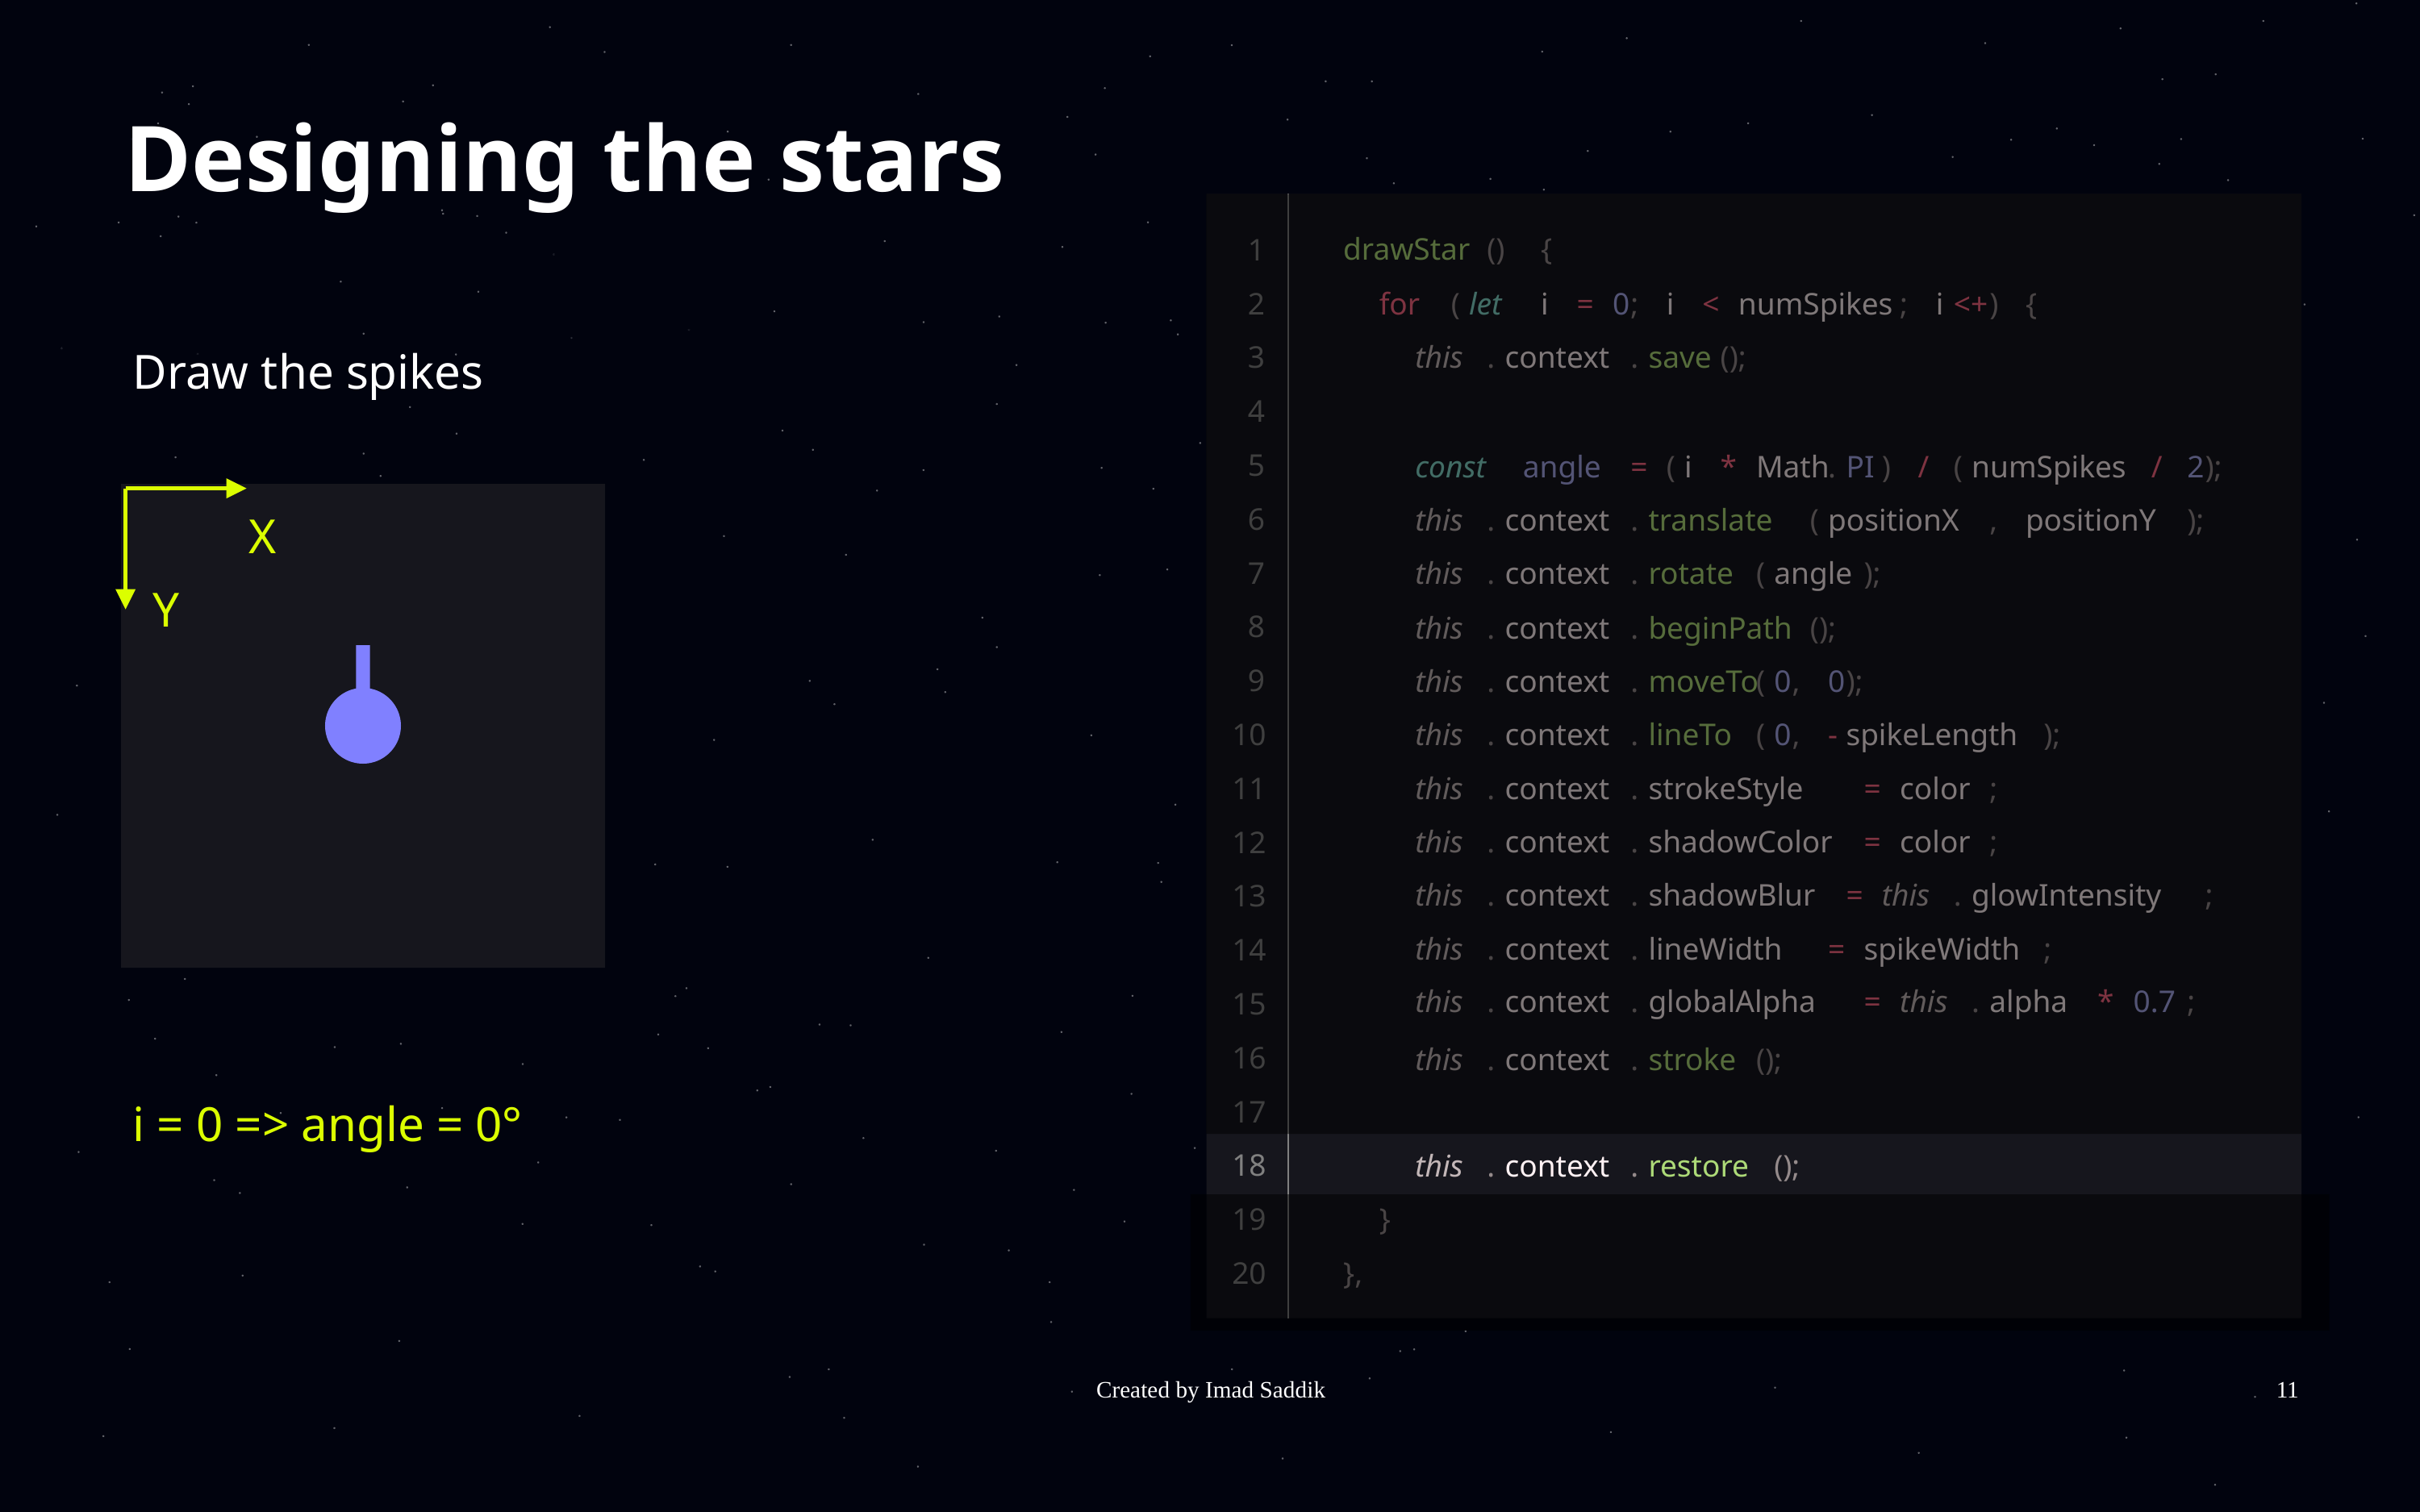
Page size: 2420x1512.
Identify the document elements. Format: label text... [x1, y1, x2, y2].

text_box Y [140, 574, 232, 644]
text_box [1190, 1194, 2330, 1331]
picture [1206, 1135, 2302, 1194]
text_box X [236, 500, 328, 570]
text_box Draw the spikes [121, 301, 727, 454]
picture [121, 484, 606, 968]
picture [121, 484, 226, 589]
text_box Designing the stars [112, 61, 1411, 251]
text_box [1206, 194, 2302, 1135]
text_box i = 0 => angle = 0° [121, 1089, 727, 1158]
